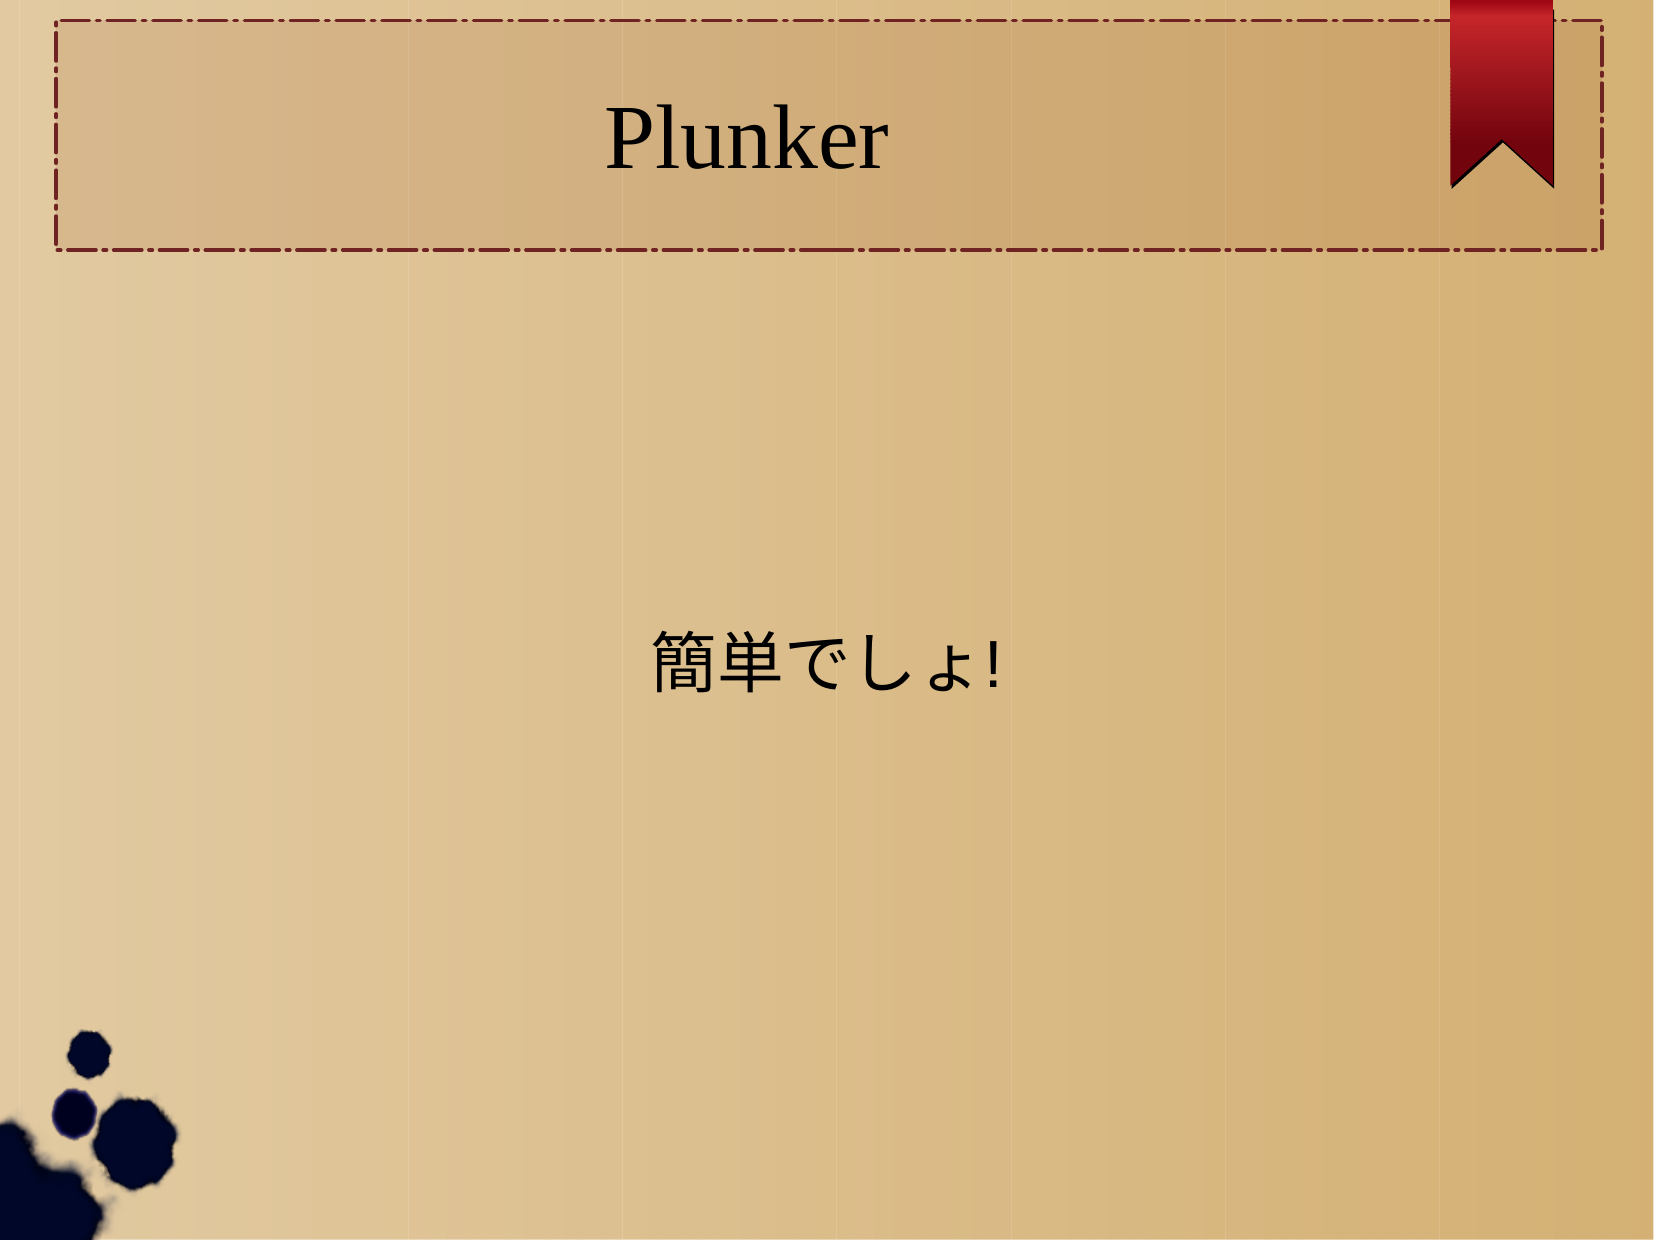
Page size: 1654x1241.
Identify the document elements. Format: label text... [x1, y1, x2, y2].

subtitle 簡単でしょ! [82, 299, 1571, 1019]
title Plunker [82, 47, 1412, 229]
